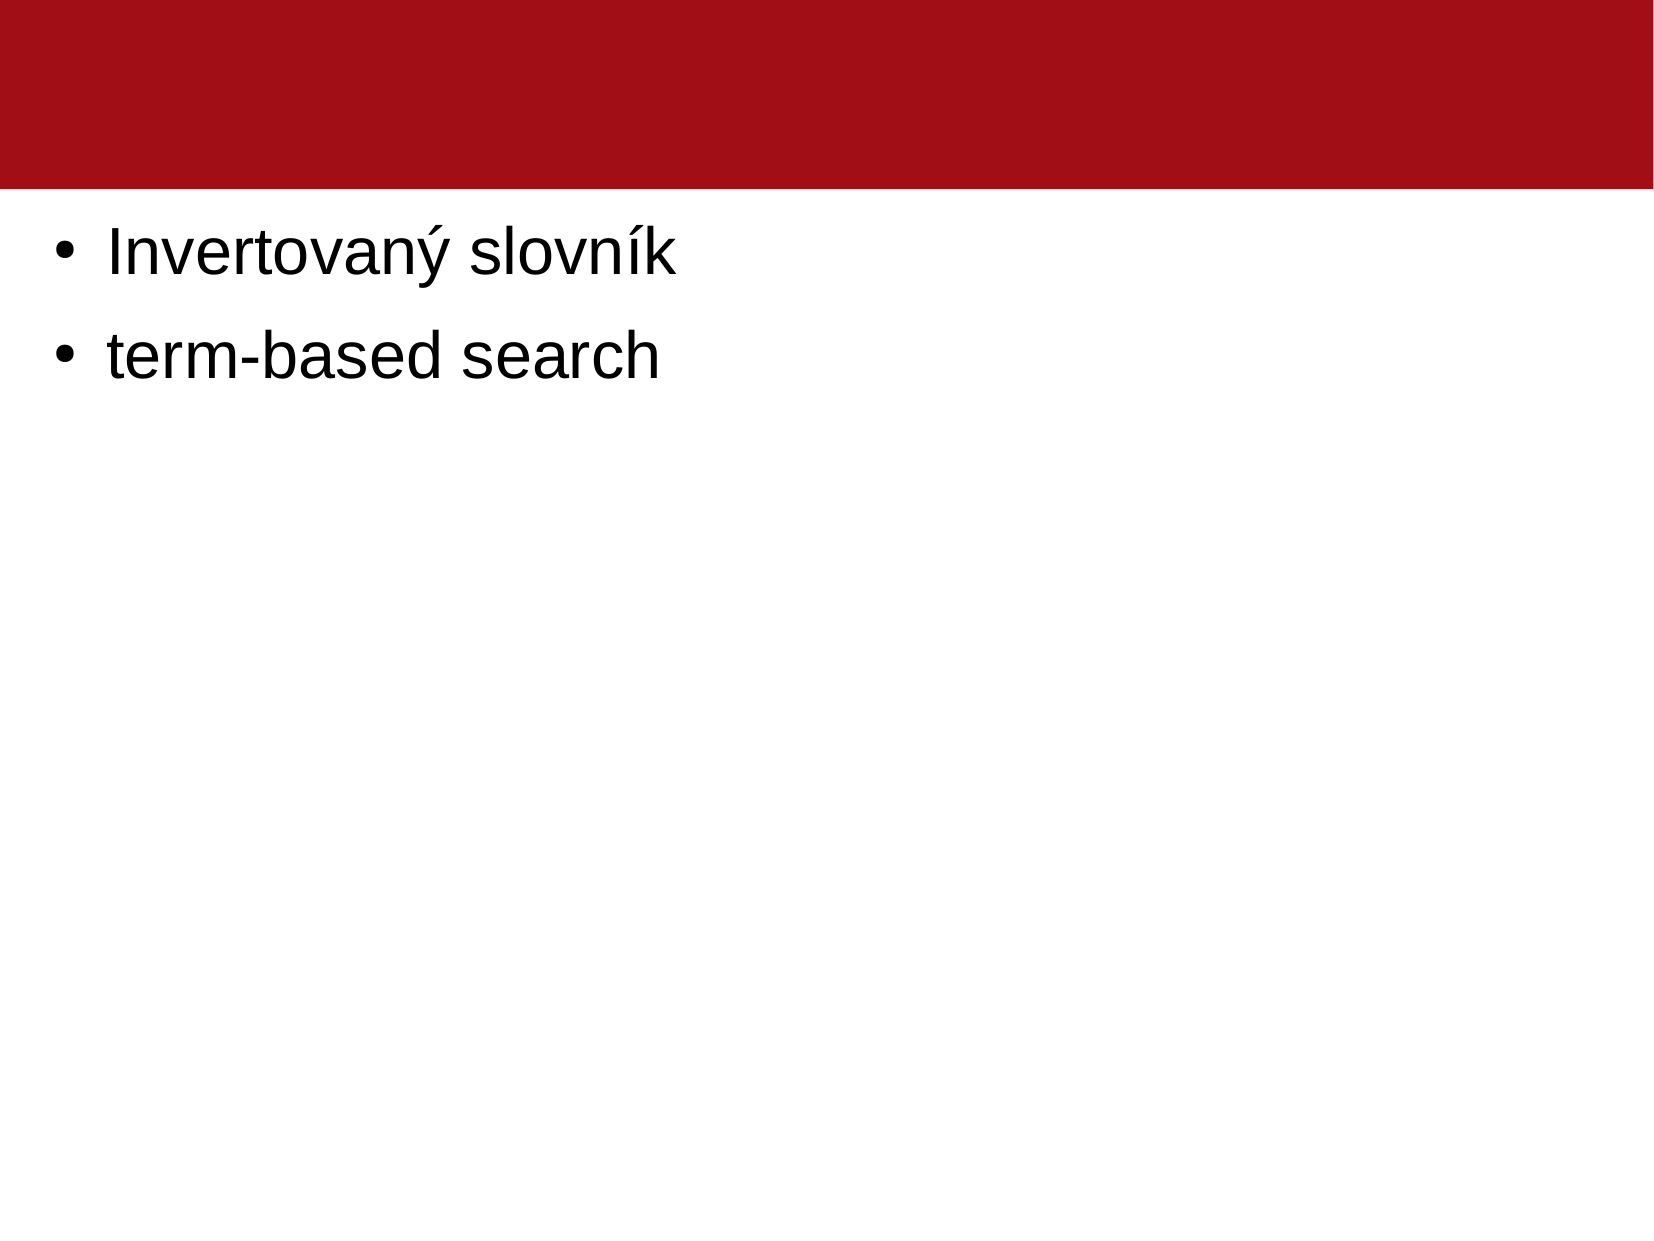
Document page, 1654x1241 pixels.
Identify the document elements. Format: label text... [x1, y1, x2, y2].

list Invertovaný slovník term-based search [35, 213, 1619, 1170]
